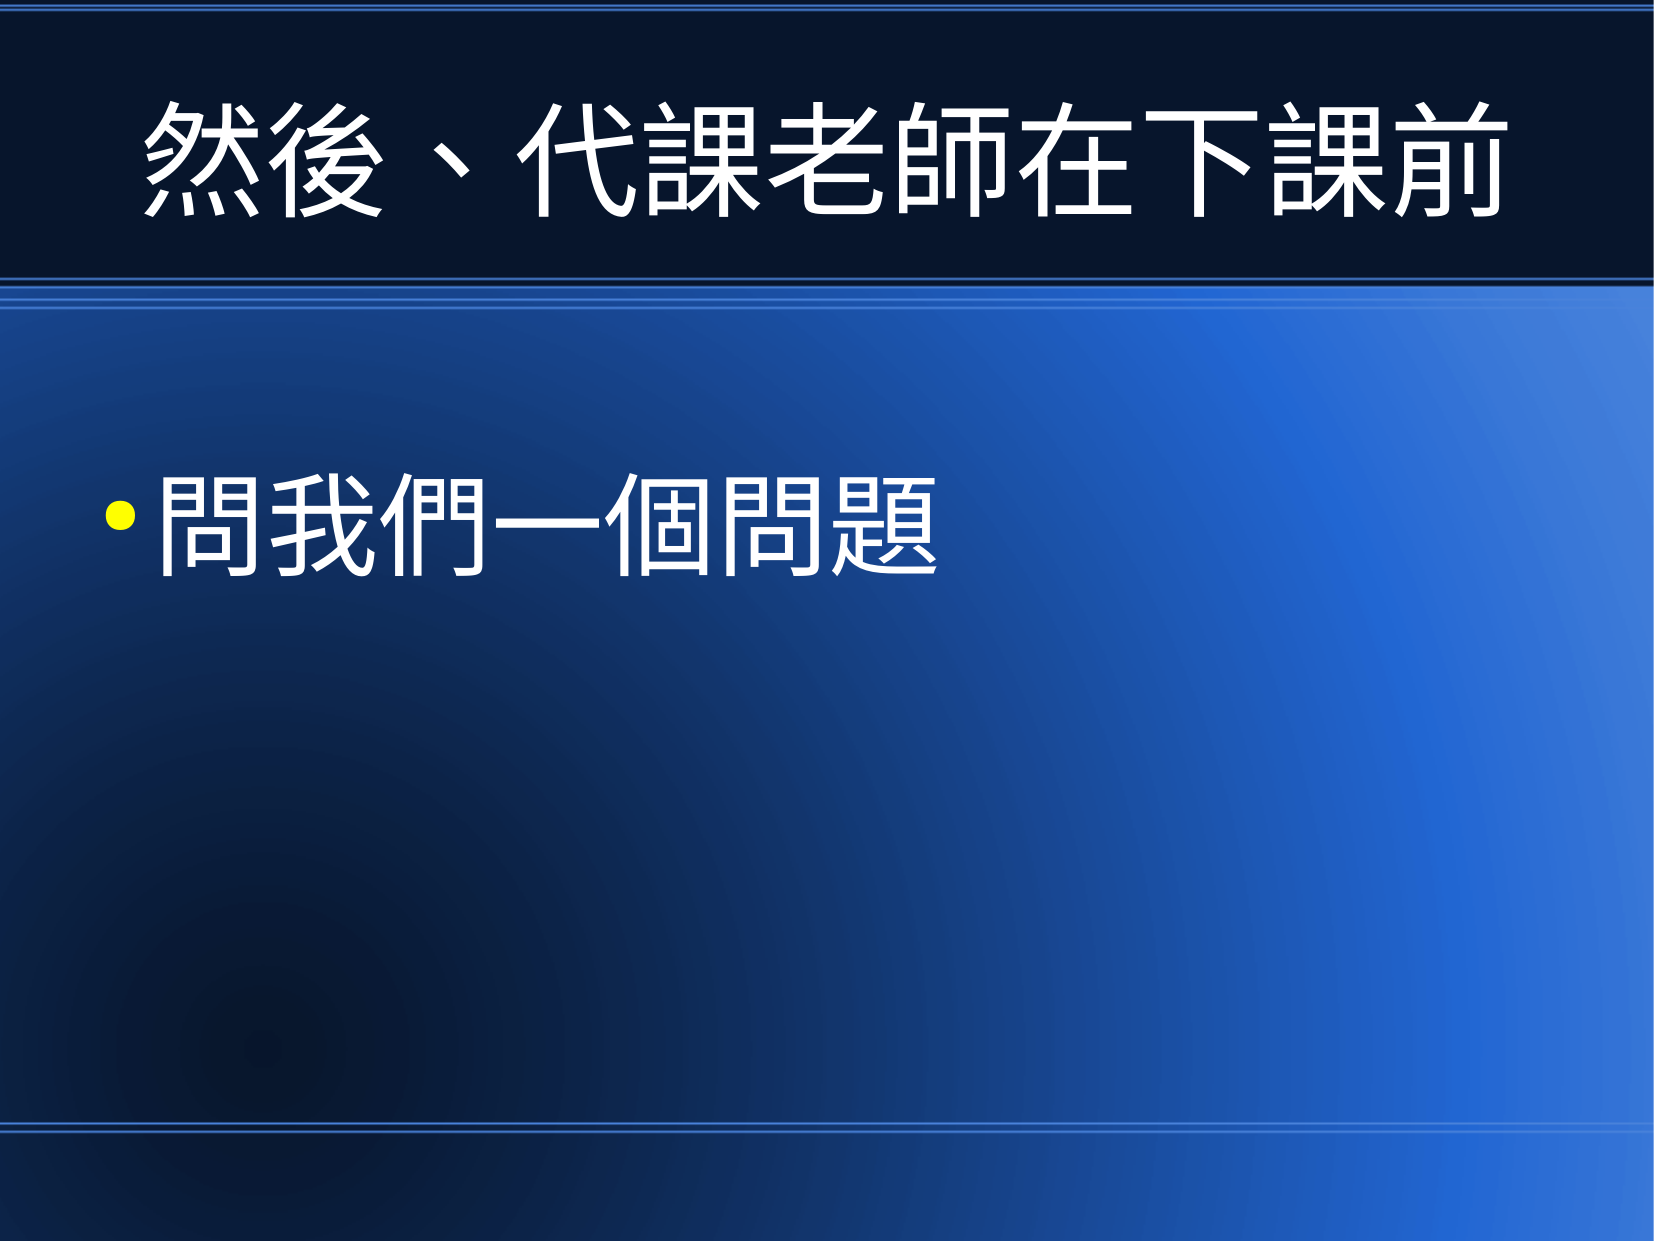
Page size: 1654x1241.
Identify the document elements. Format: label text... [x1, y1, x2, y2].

title 然後、代課老師在下課前 [82, 49, 1571, 257]
list 問我們一個問題 [82, 355, 1571, 1241]
picture [0, 0, 1654, 1241]
